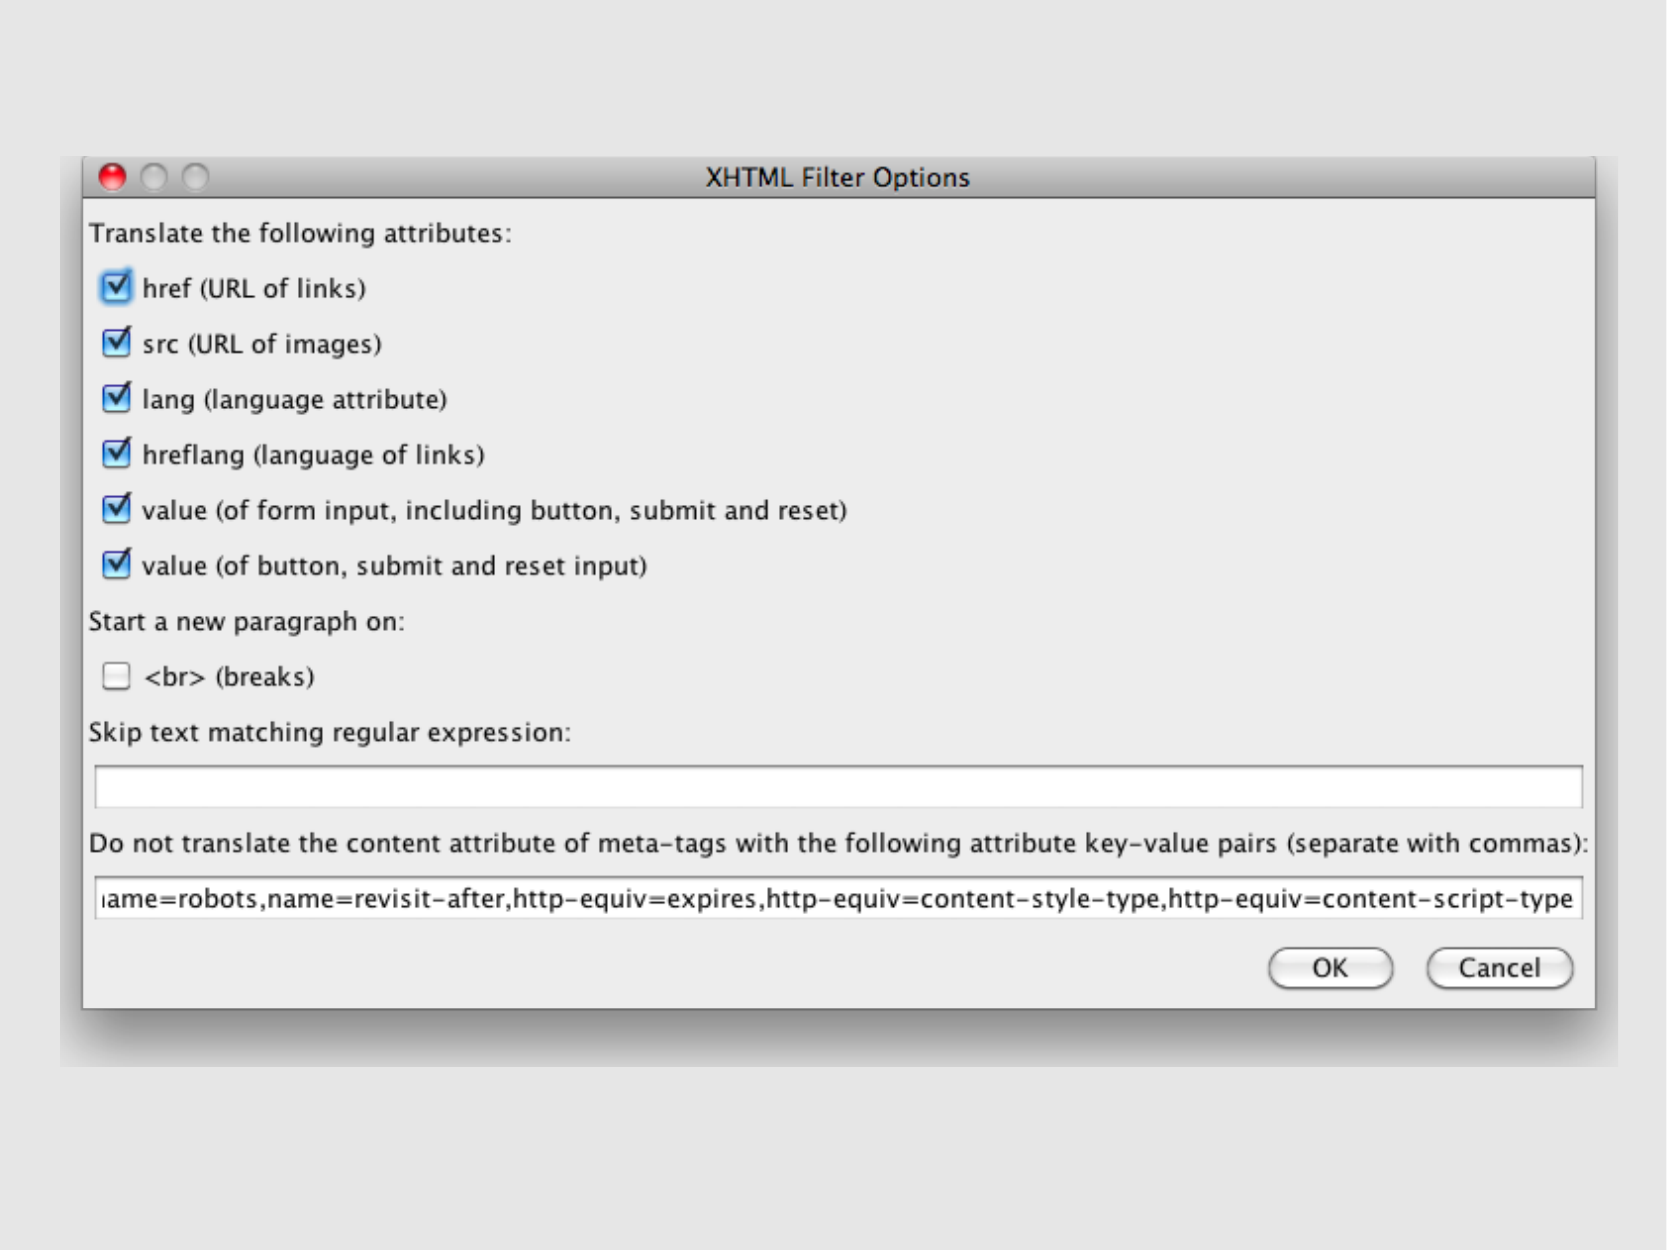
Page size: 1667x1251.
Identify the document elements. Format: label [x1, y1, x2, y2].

picture [60, 156, 1619, 1067]
